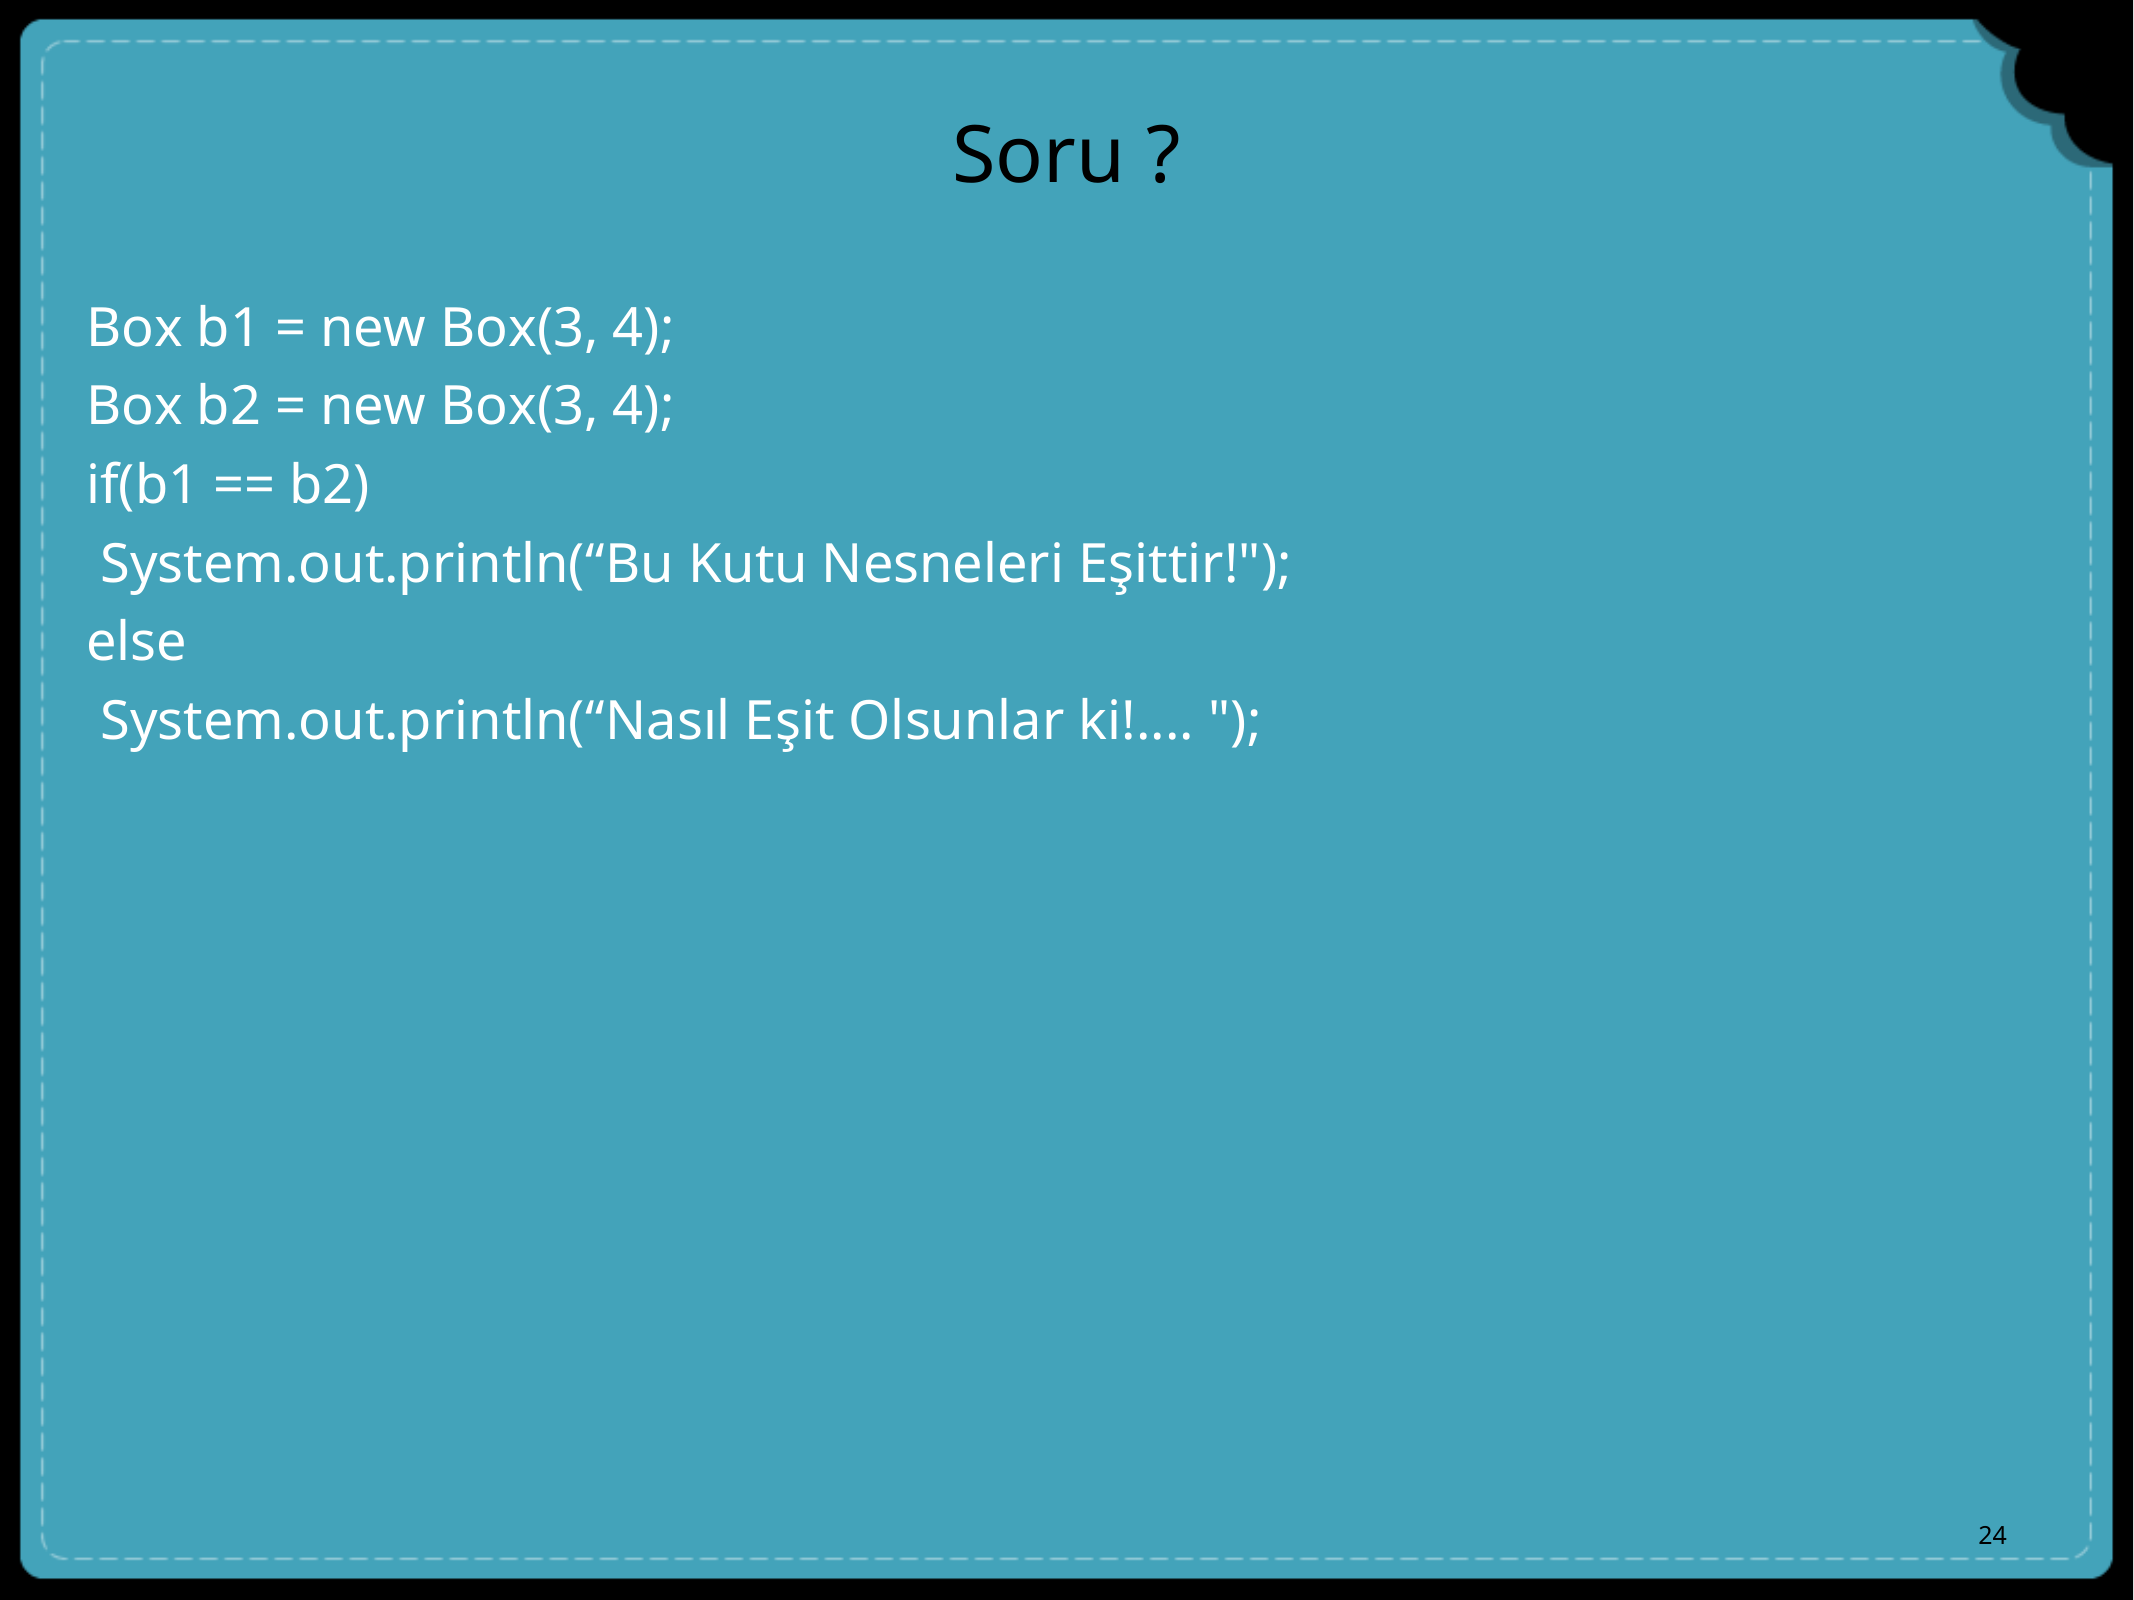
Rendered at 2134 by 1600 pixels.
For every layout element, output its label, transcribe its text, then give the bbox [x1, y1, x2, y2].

list Box b1 = new Box(3, 4); Box b2 = new Box(3, 4); if(b1 == b2) System.out.println(“Bu Kutu Nesneleri Eşittir!"); else System.out.println(“Nasıl Eşit Olsunlar ki!.... "); [71, 284, 2062, 1287]
title Soru ? [71, 70, 2062, 232]
picture [0, 0, 2134, 1600]
